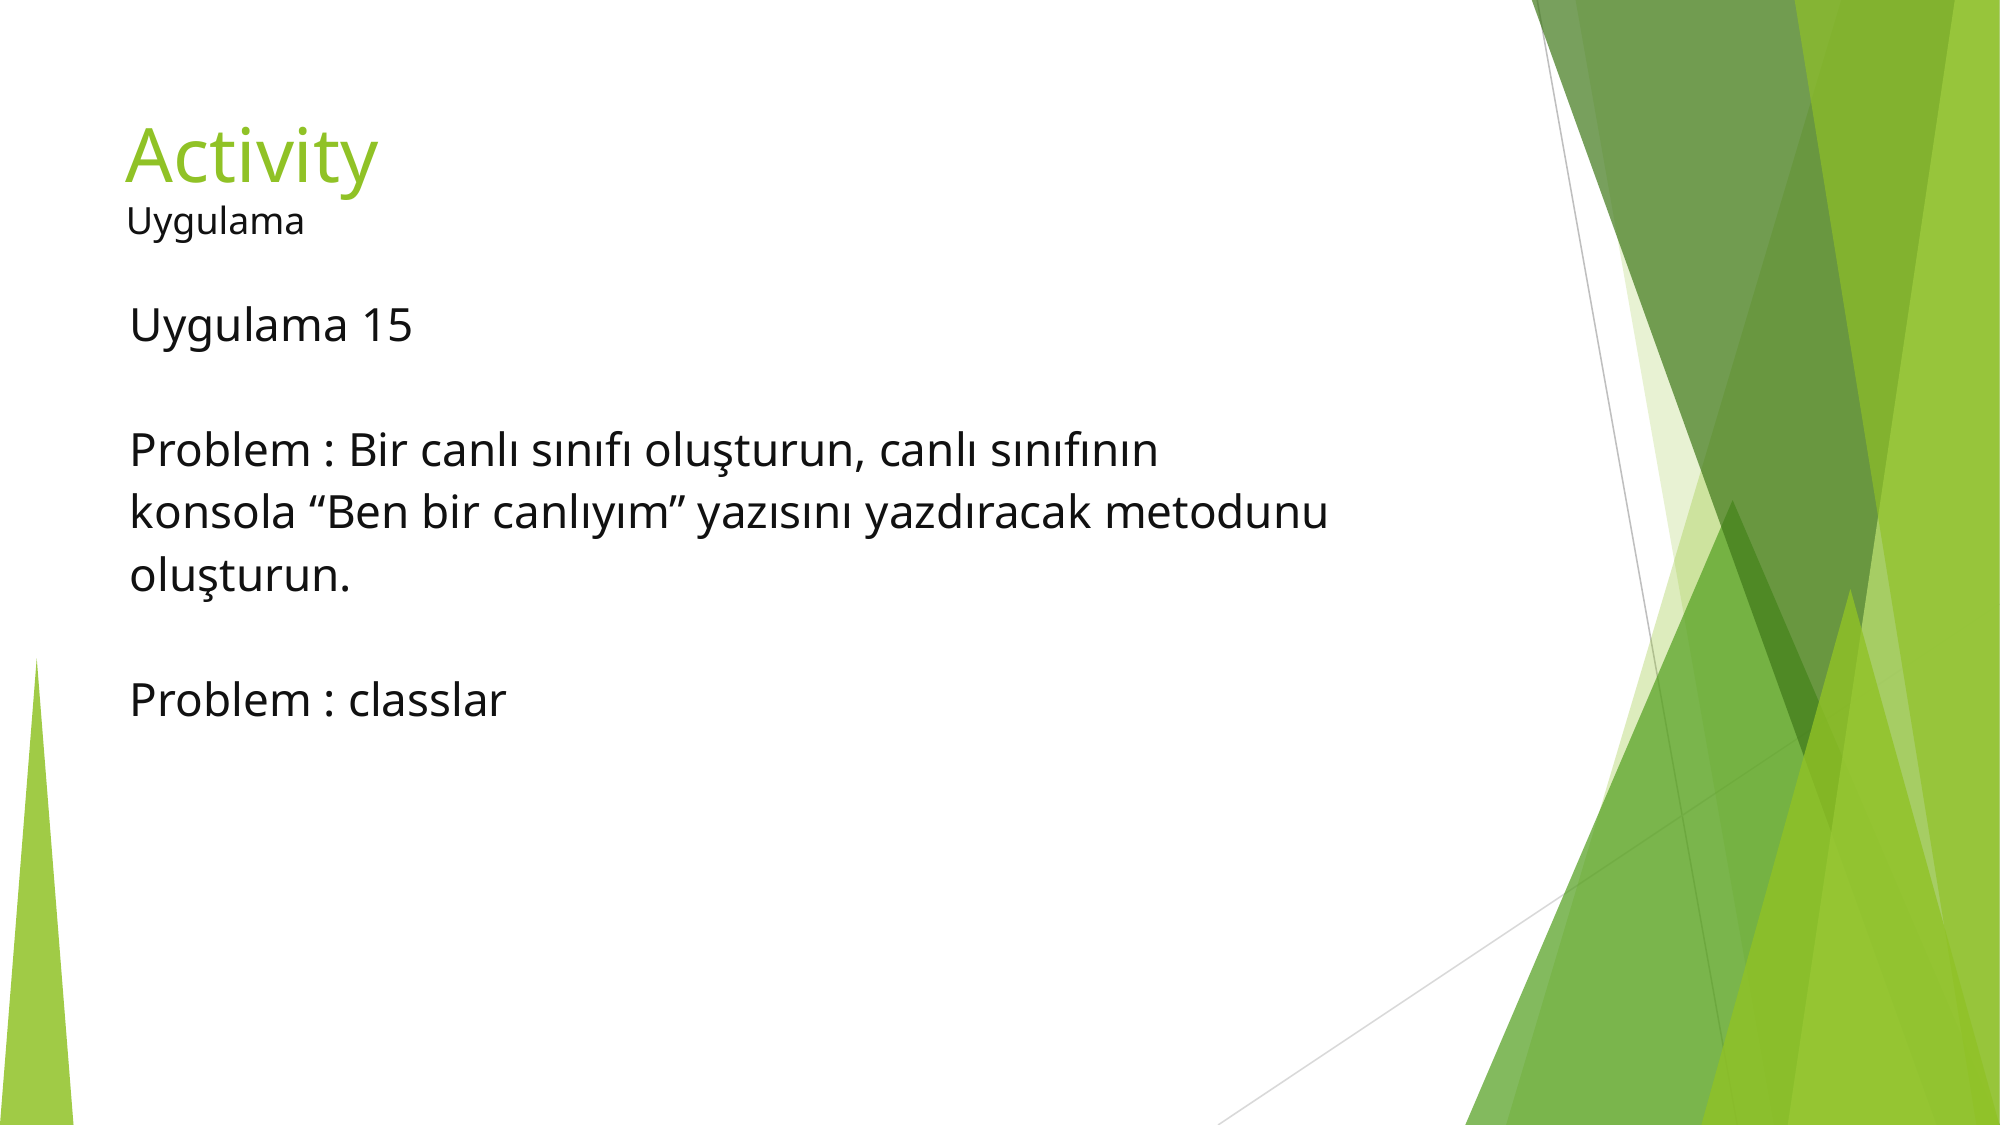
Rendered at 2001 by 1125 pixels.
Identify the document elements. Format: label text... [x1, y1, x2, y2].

title Activity Uygulama [111, 99, 1522, 317]
text_box Uygulama 15 Problem : Bir canlı sınıfı oluşturun, canlı sınıfının konsola “Ben bir canlıyım” yazısını yazdıracak metodunu oluşturun. Problem : classlar [129, 291, 1335, 919]
